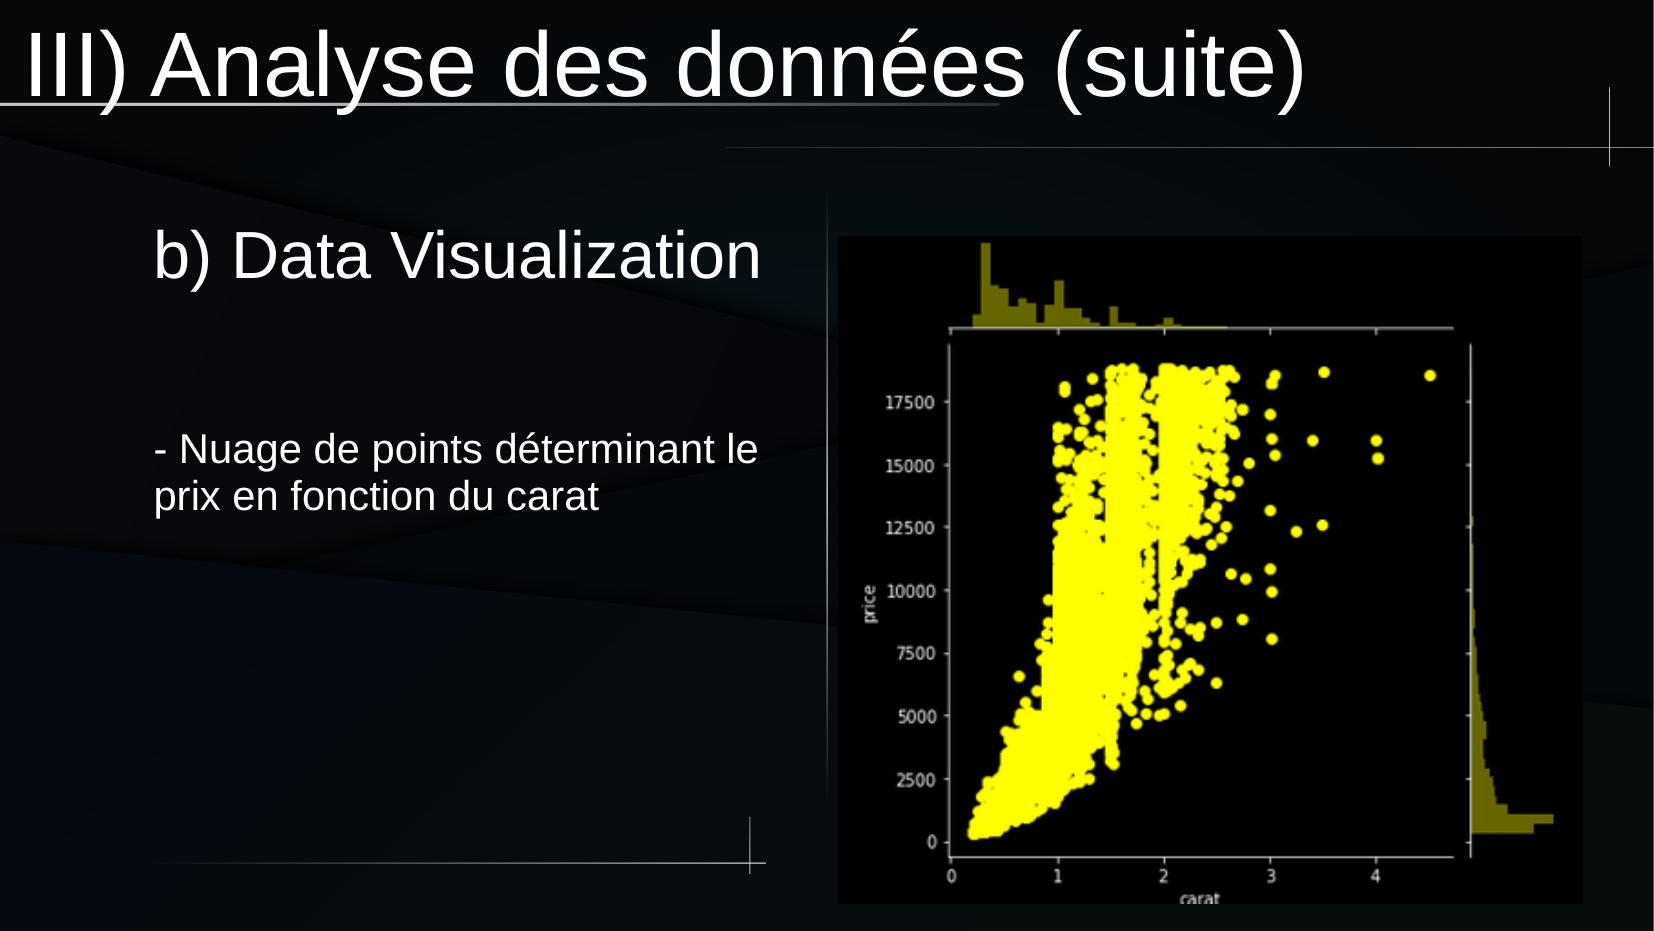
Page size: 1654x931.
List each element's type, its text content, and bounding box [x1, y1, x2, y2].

title III) Analyse des données (suite) [23, 11, 1589, 119]
list b) Data Visualization - Nuage de points déterminant le prix en fonction du carat [82, 217, 809, 758]
picture [0, 0, 1654, 931]
